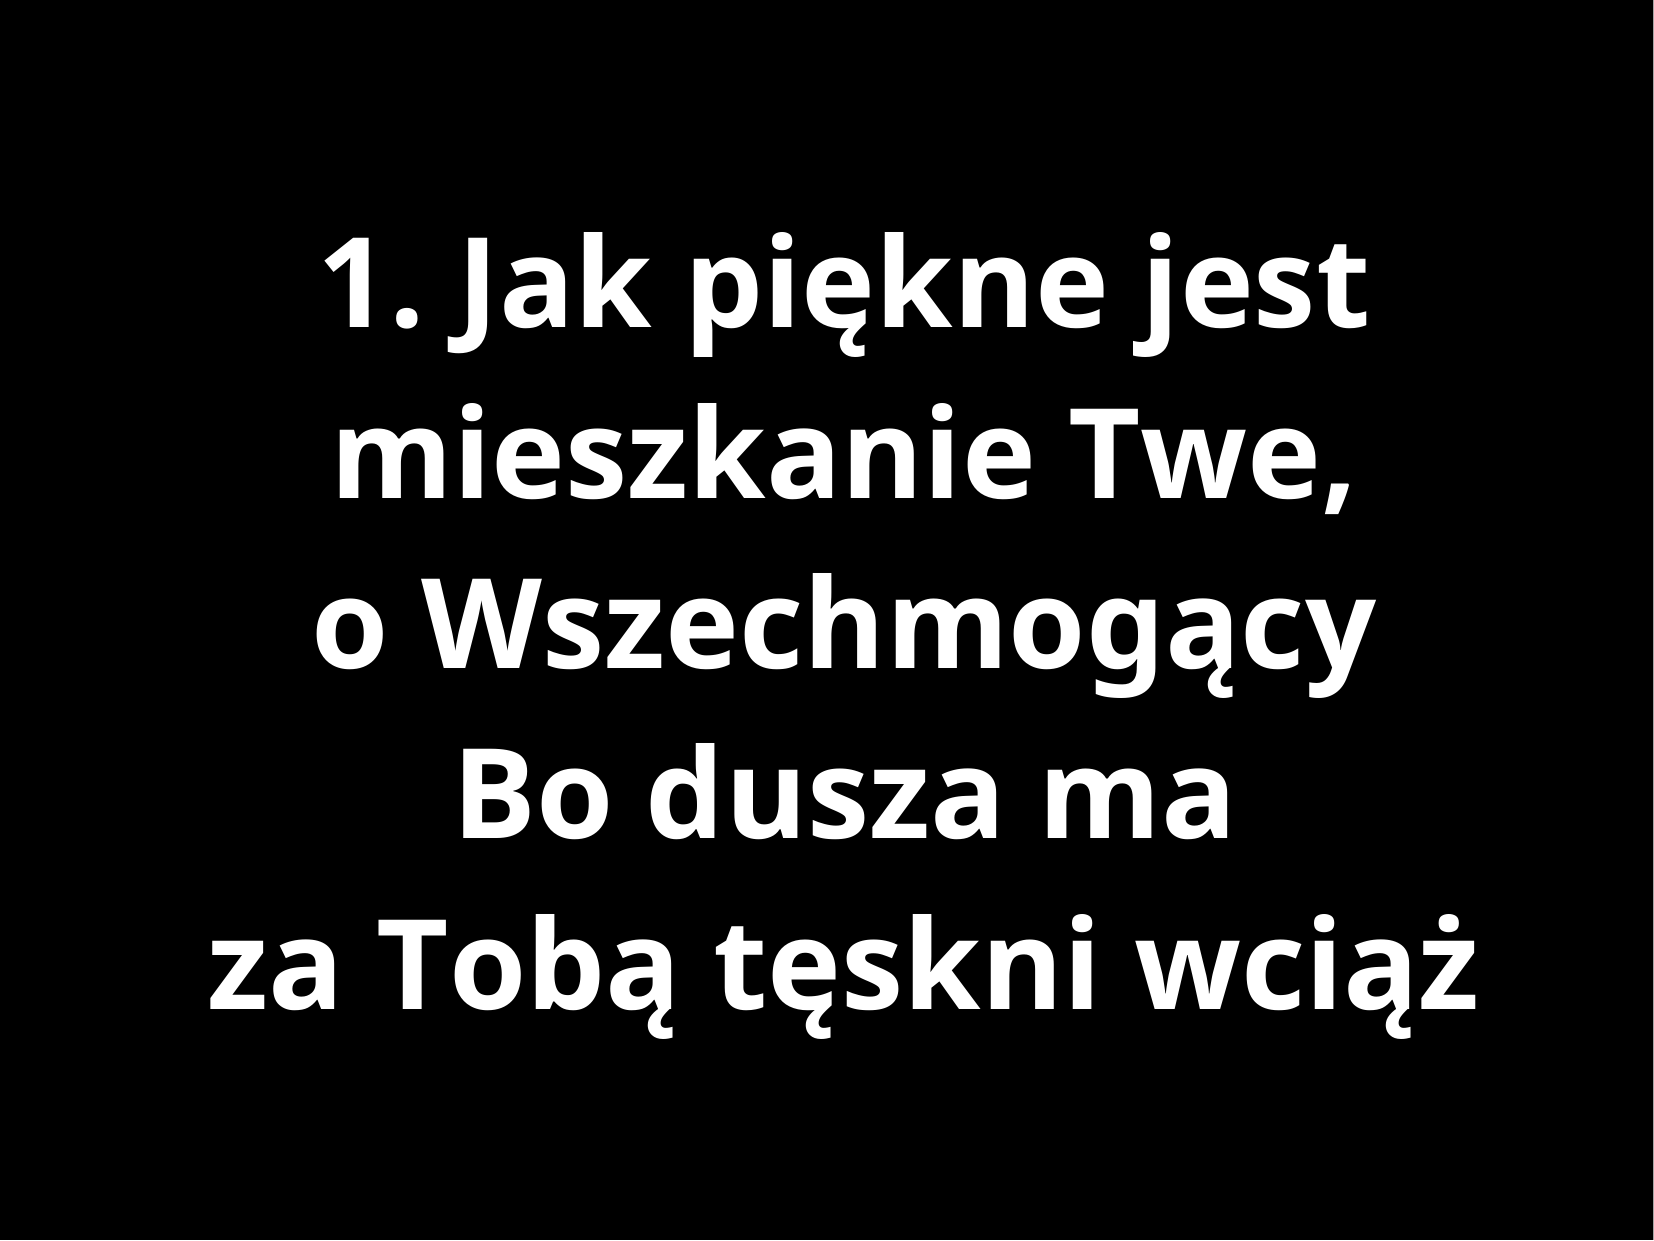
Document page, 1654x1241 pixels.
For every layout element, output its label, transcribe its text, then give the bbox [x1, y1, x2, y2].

subtitle 1. Jak piękne jest mieszkanie Twe, o Wszechmogący Bo dusza ma za Tobą tęskni wciąż [0, 0, 1654, 1241]
